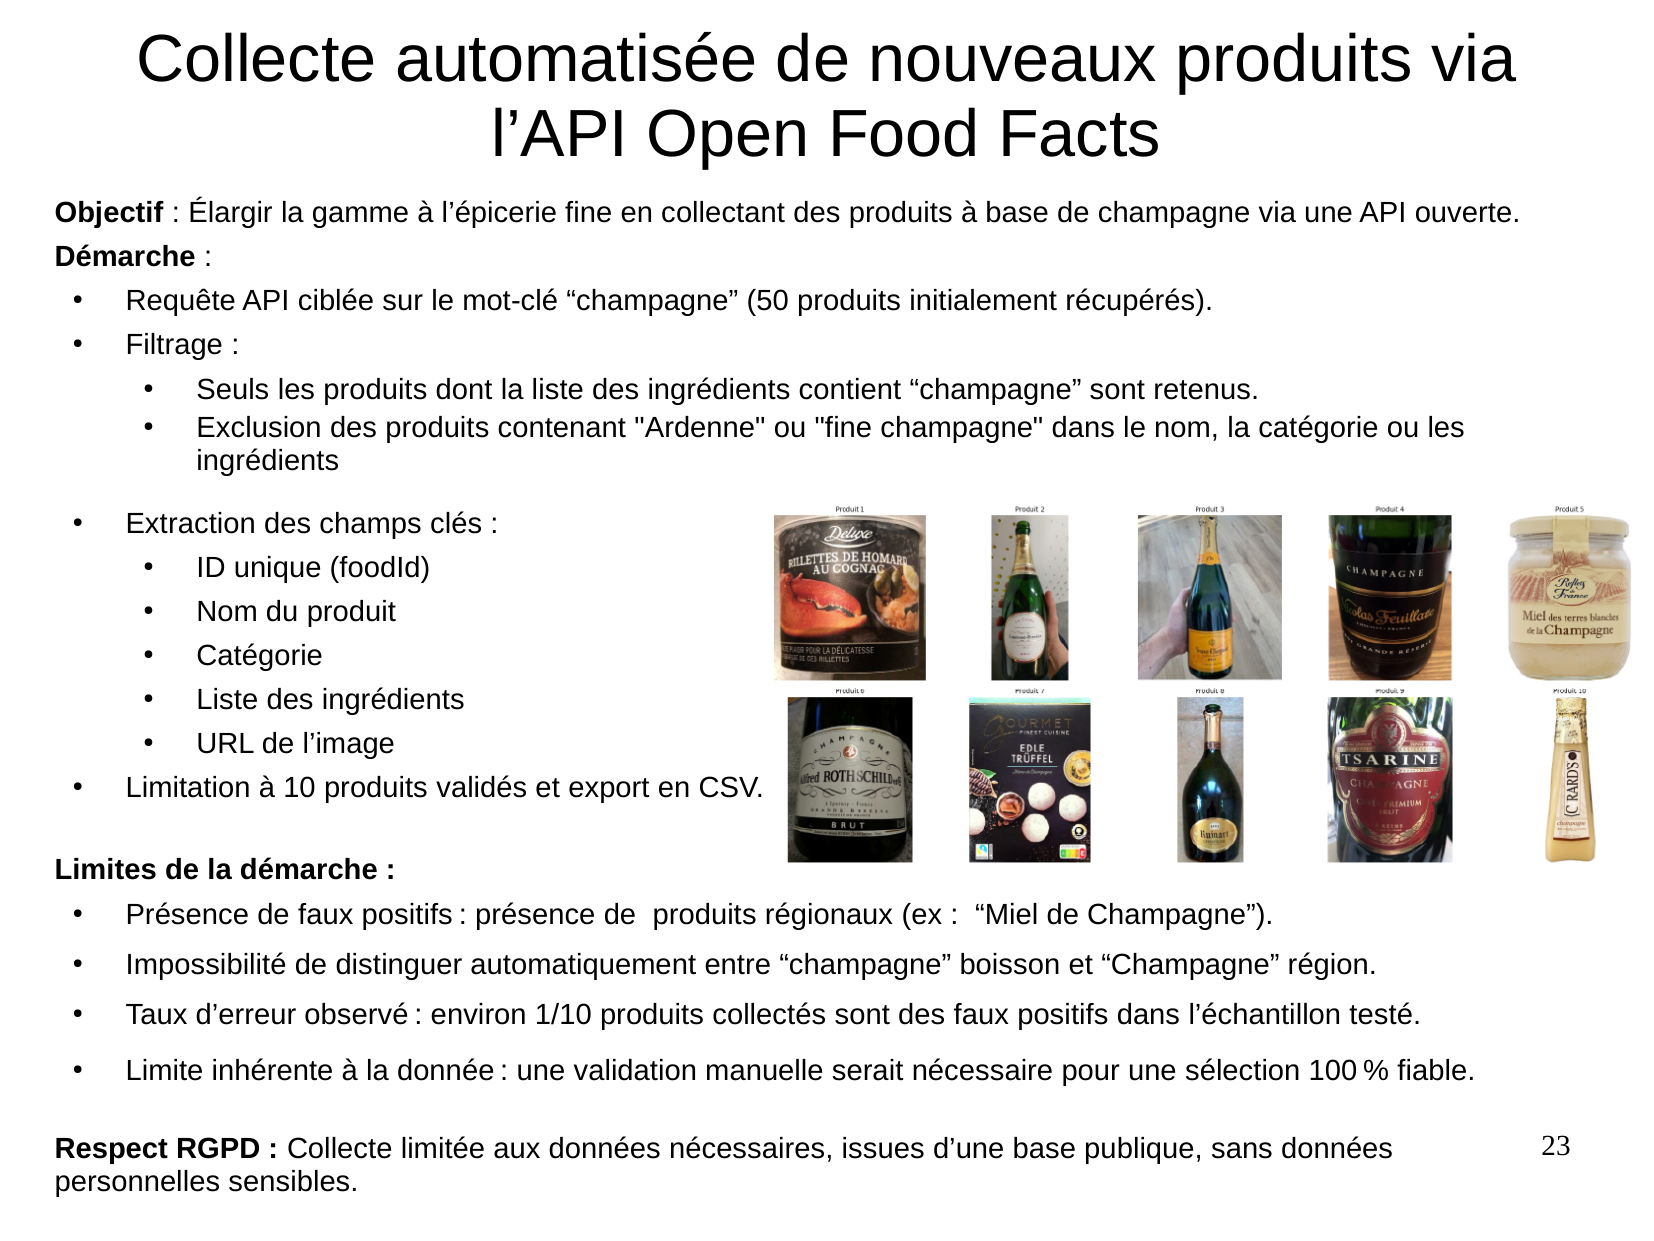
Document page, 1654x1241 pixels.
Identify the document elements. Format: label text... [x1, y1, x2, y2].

title Collecte automatisée de nouveaux produits via l’API Open Food Facts [82, 21, 1571, 171]
list Objectif : Élargir la gamme à l’épicerie fine en collectant des produits à base de champagne via une API ouverte. Démarche : Requête API ciblée sur le mot-clé “champagne” (50 produits initialement récupérés). Filtrage : Seuls les produits dont la liste des ingrédients contient “champagne” sont retenus. Exclusion des produits contenant "Ardenne" ou "fine champagne" dans le nom, la catégorie ou les ingrédients Extraction des champs clés : ID unique (foodId) Nom du produit Catégorie Liste des ingrédients URL de l’image Limitation à 10 produits validés et export en CSV. Limites de la démarche : Présence de faux positifs : présence de produits régionaux (ex : “Miel de Champagne”). Impossibilité de distinguer automatiquement entre “champagne” boisson et “Champagne” région. Taux d’erreur observé : environ 1/10 produits collectés sont des faux positifs dans l’échantillon testé. Limite inhérente à la donnée : une validation manuelle serait nécessaire pour une sélection 100 % fiable. Respect RGPD : Collecte limitée aux données nécessaires, issues d’une base publique, sans données personnelles sensibles. [54, 196, 1543, 1220]
picture [769, 504, 1642, 876]
